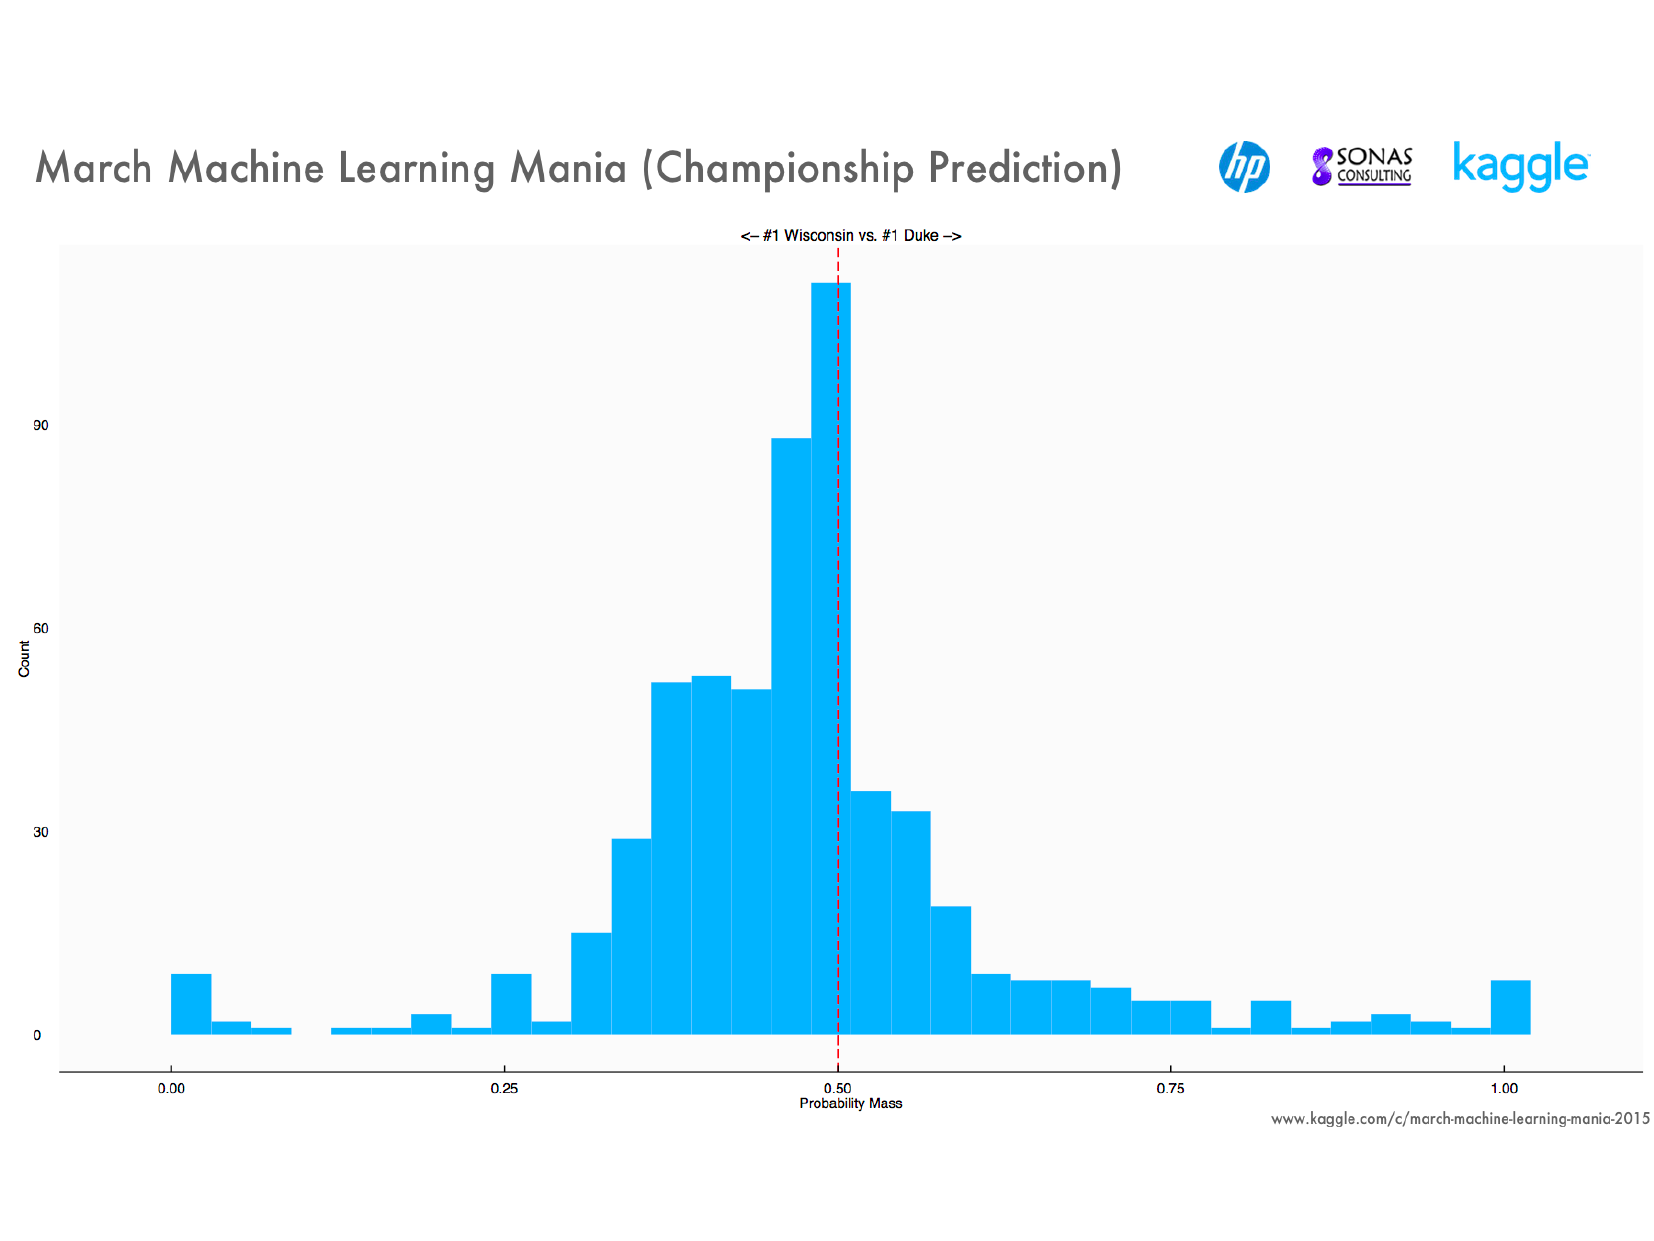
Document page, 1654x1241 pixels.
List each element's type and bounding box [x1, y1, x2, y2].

picture [1, 115, 1654, 1127]
